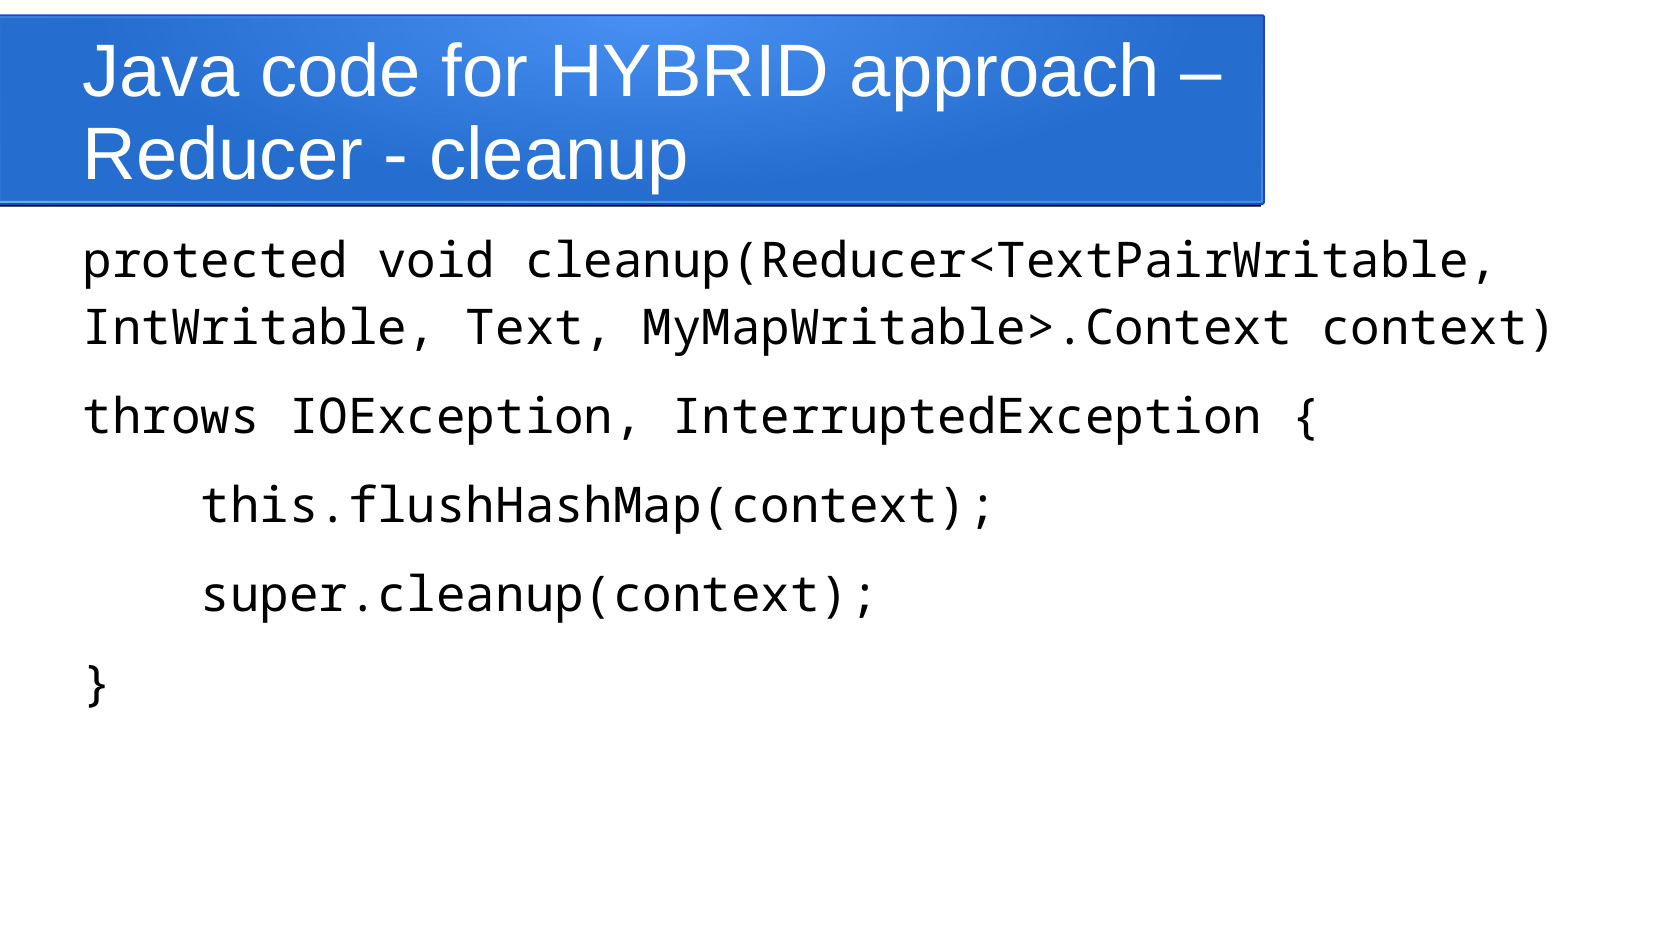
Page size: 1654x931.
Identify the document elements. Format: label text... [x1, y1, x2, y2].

list protected void cleanup(Reducer<TextPairWritable, IntWritable, Text, MyMapWritable>.Context context) throws IOException, InterruptedException { this.flushHashMap(context); super.cleanup(context); } [82, 224, 1571, 764]
title Java code for HYBRID approach – Reducer - cleanup [82, 29, 1235, 196]
